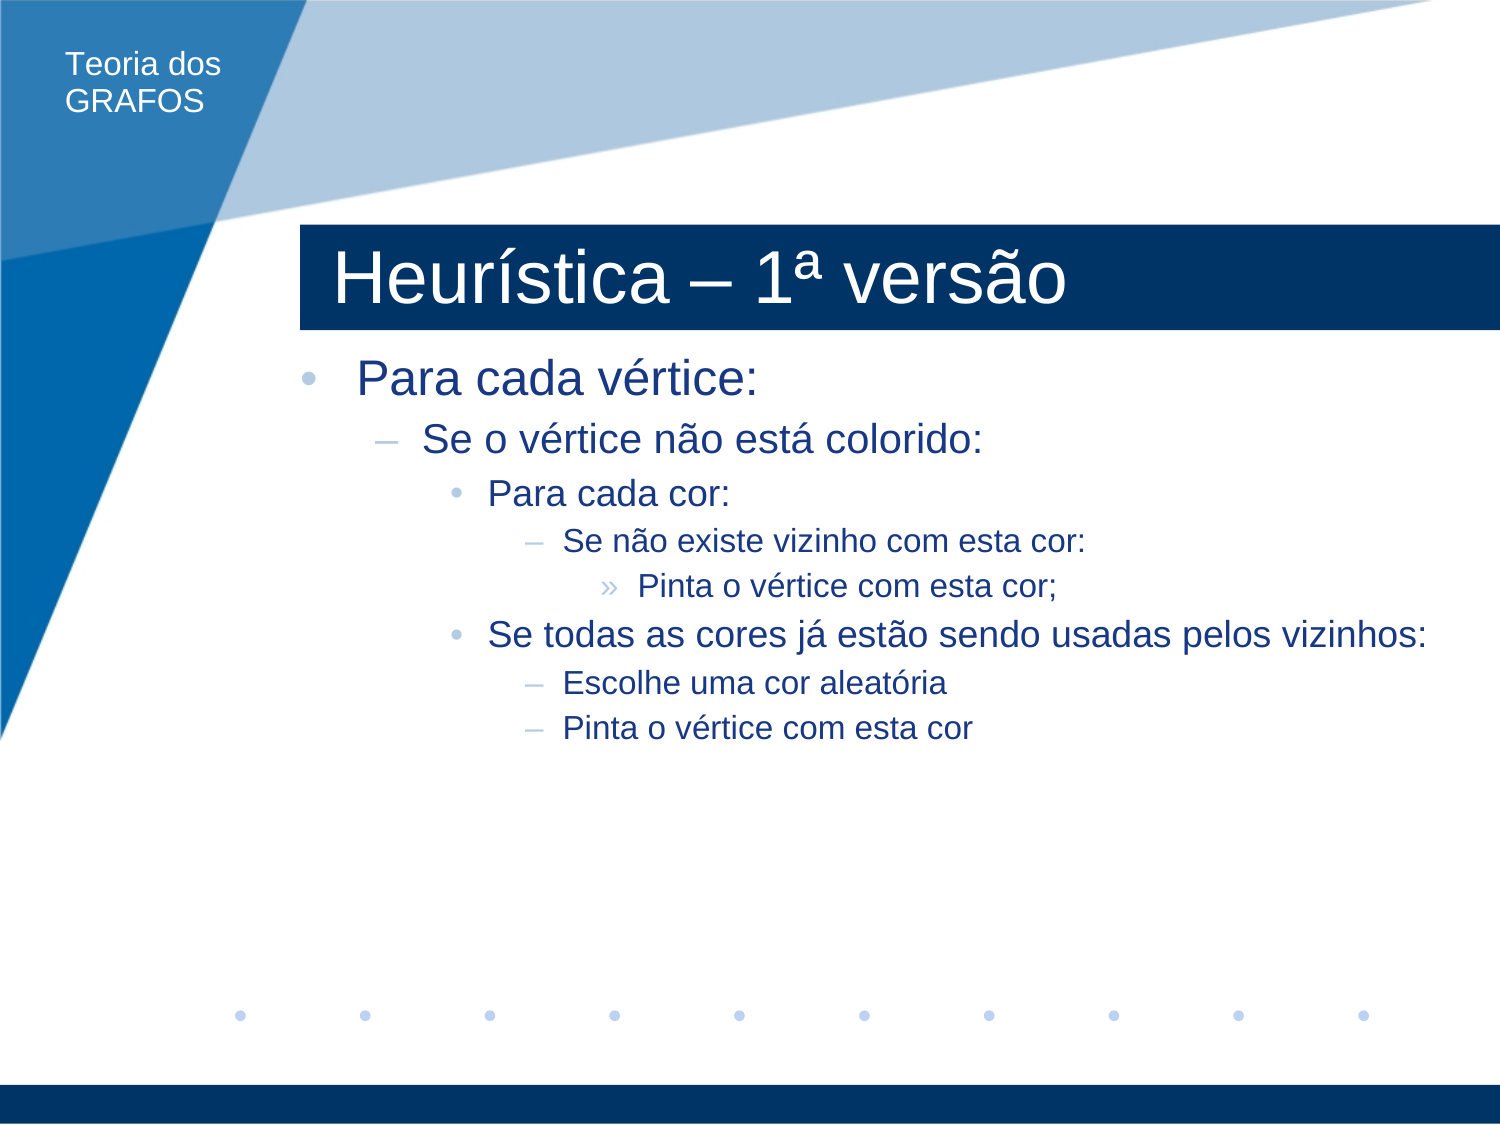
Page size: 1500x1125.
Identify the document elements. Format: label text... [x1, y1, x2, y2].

title Heurística – 1ª versão [300, 224, 1500, 331]
list Para cada vértice: Se o vértice não está colorido: Para cada cor: Se não existe vizinho com esta cor: Pinta o vértice com esta cor; Se todas as cores já estão sendo usadas pelos vizinhos: Escolhe uma cor aleatória Pinta o vértice com esta cor [299, 350, 1475, 1003]
picture [0, 0, 1500, 842]
